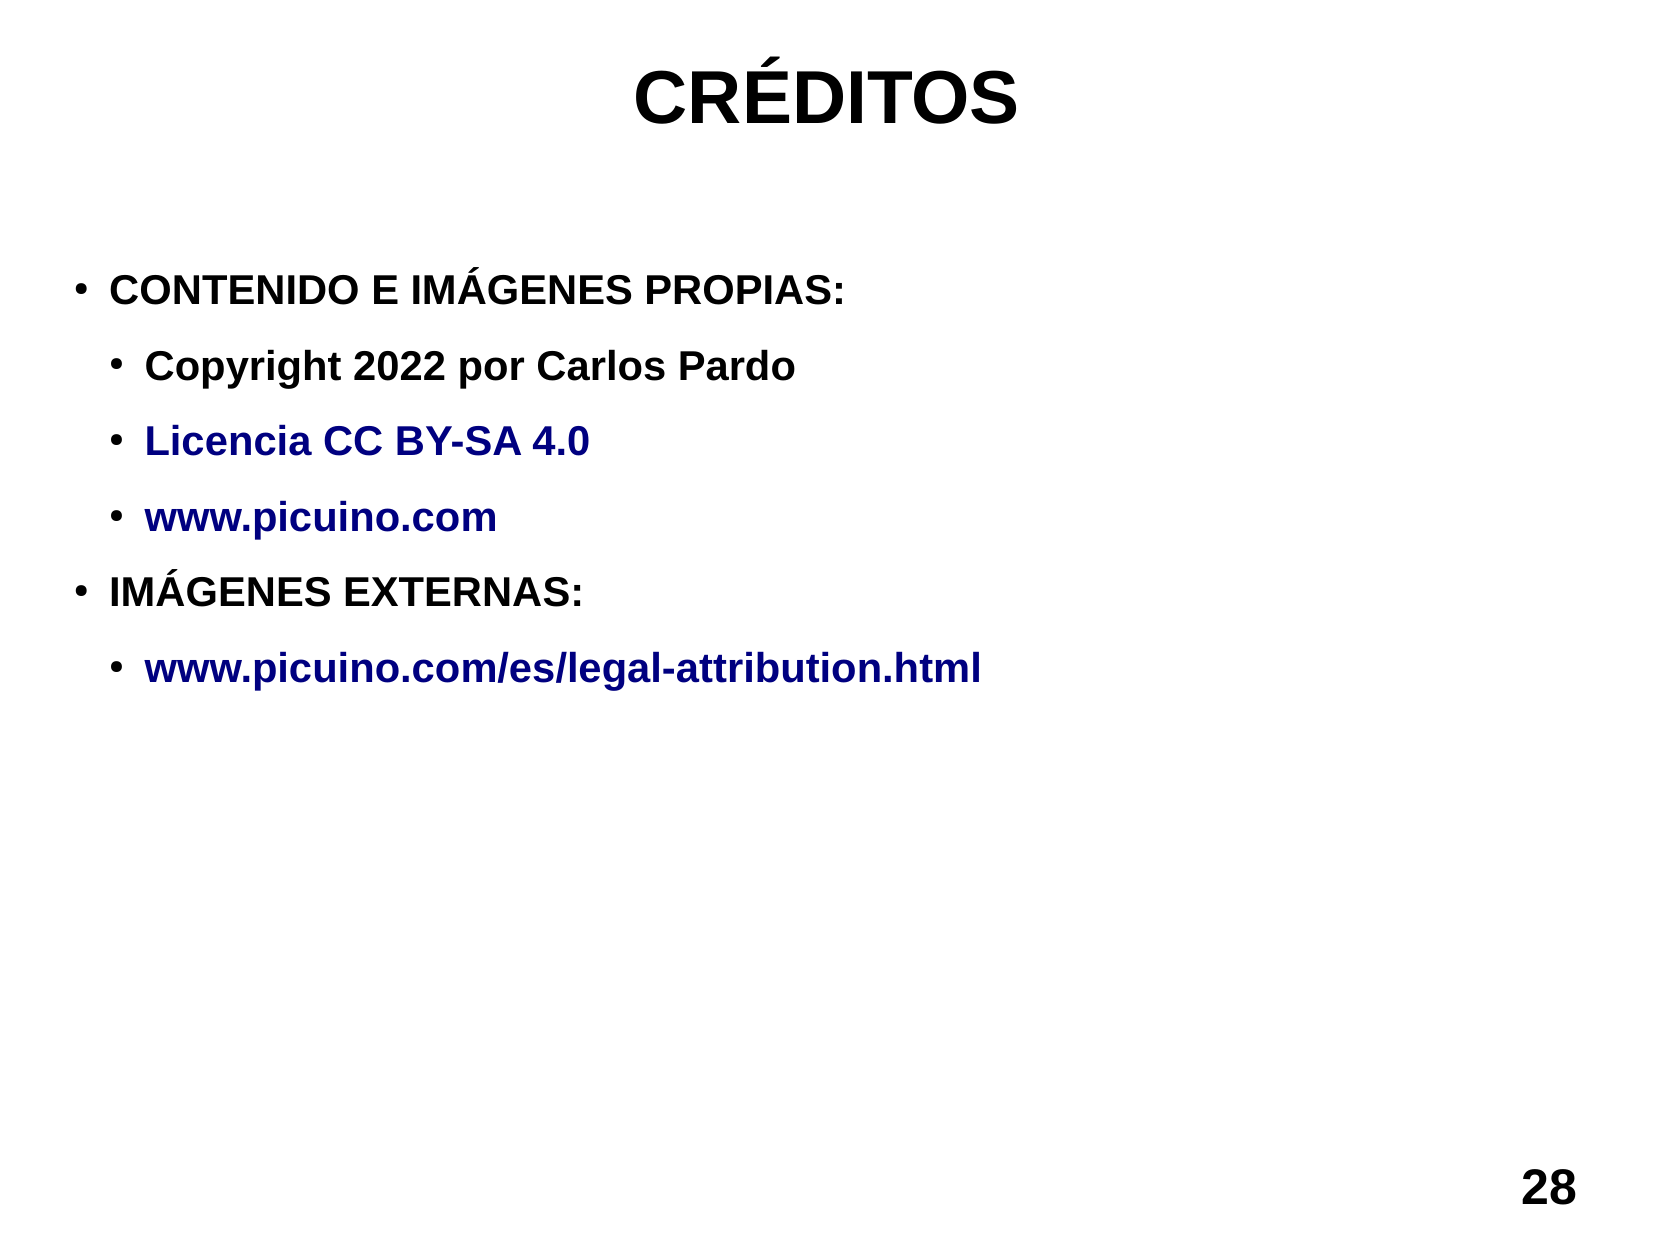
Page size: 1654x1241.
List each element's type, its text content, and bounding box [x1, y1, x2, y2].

text_box <número> [1506, 1151, 1654, 1223]
title CRÉDITOS [82, 23, 1571, 172]
text_box CONTENIDO E IMÁGENES PROPIAS: Copyright 2022 por Carlos Pardo Licencia CC BY-SA 4.0 www.picuino.com IMÁGENES EXTERNAS: www.picuino.com/es/legal-attribution.html [59, 236, 1595, 1199]
